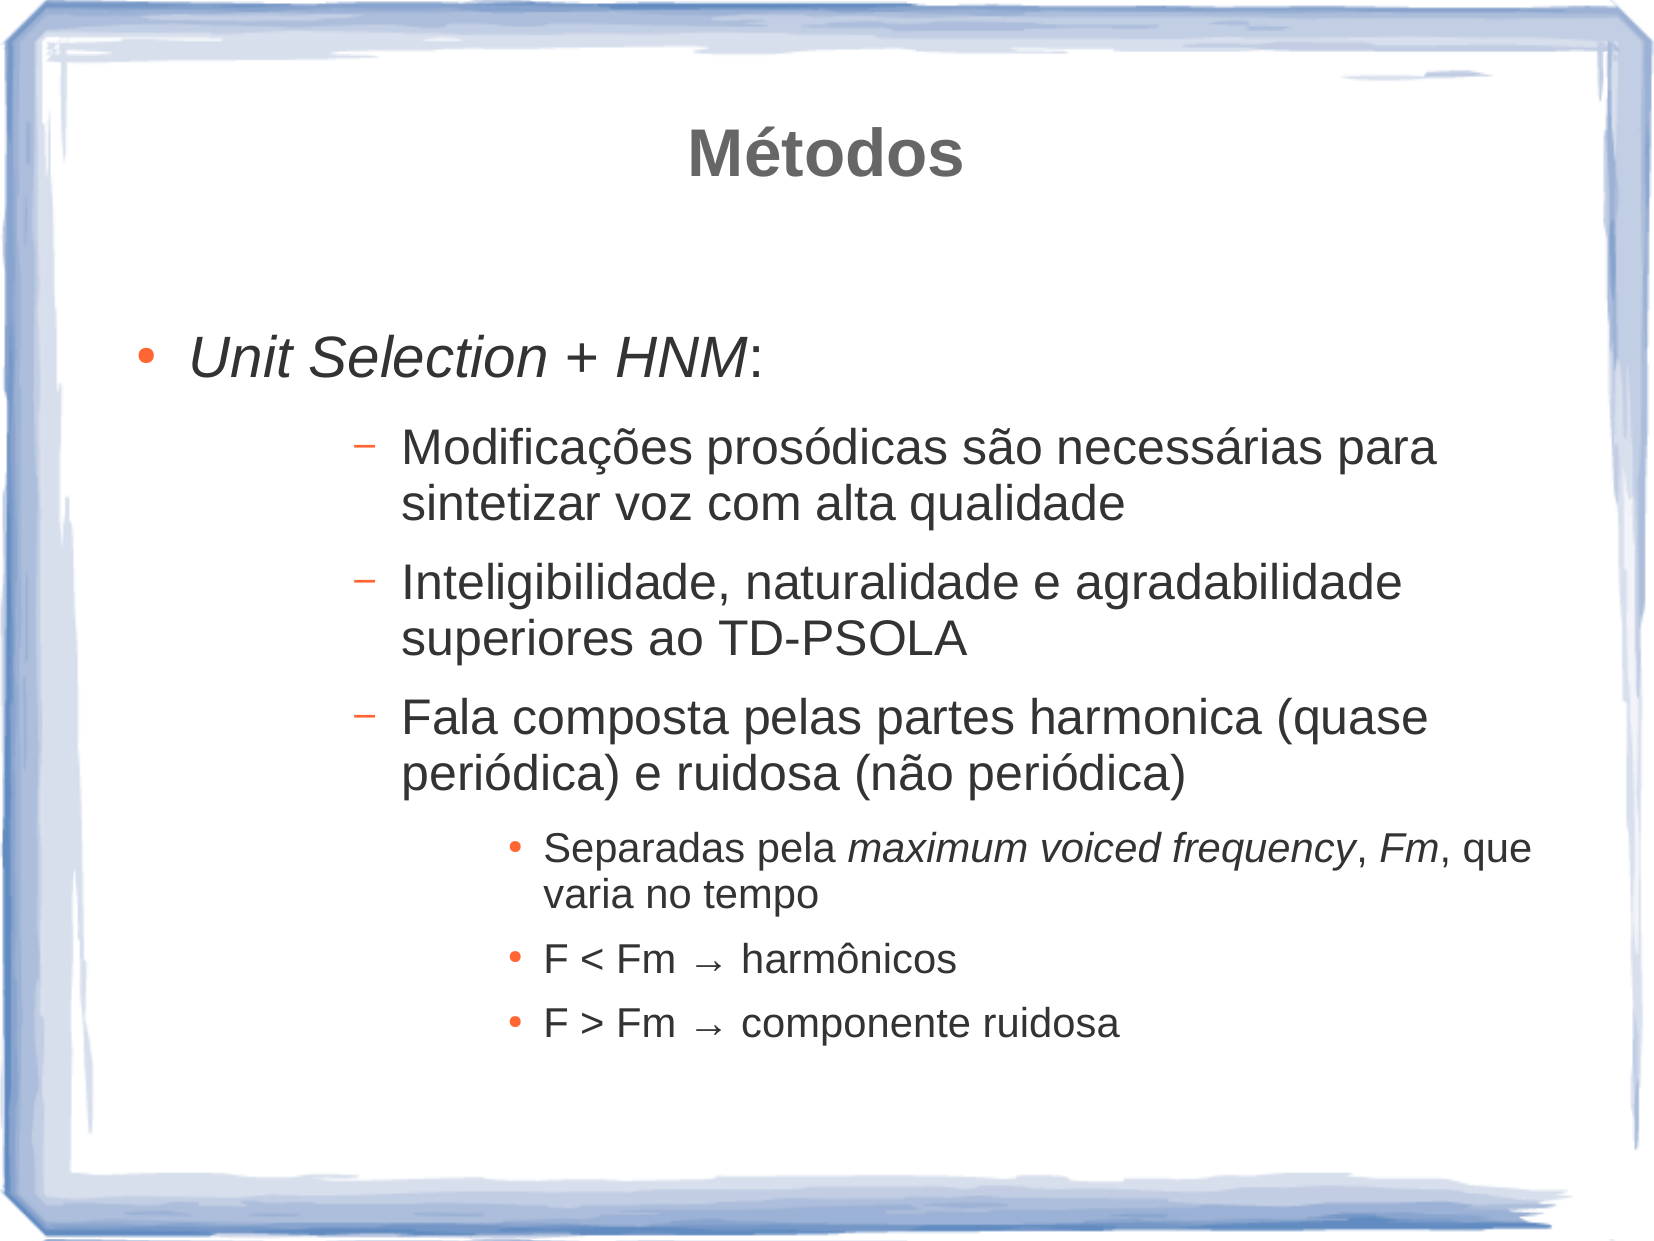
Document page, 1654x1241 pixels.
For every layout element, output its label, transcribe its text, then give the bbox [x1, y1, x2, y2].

list Unit Selection + HNM: Modificações prosódicas são necessárias para sintetizar voz com alta qualidade Inteligibilidade, naturalidade e agradabilidade superiores ao TD-PSOLA Fala composta pelas partes harmonica (quase periódica) e ruidosa (não periódica) Separadas pela maximum voiced frequency, Fm, que varia no tempo F < Fm → harmônicos F > Fm → componente ruidosa [118, 324, 1571, 1047]
title Métodos [82, 49, 1571, 257]
picture [0, 0, 1654, 1241]
